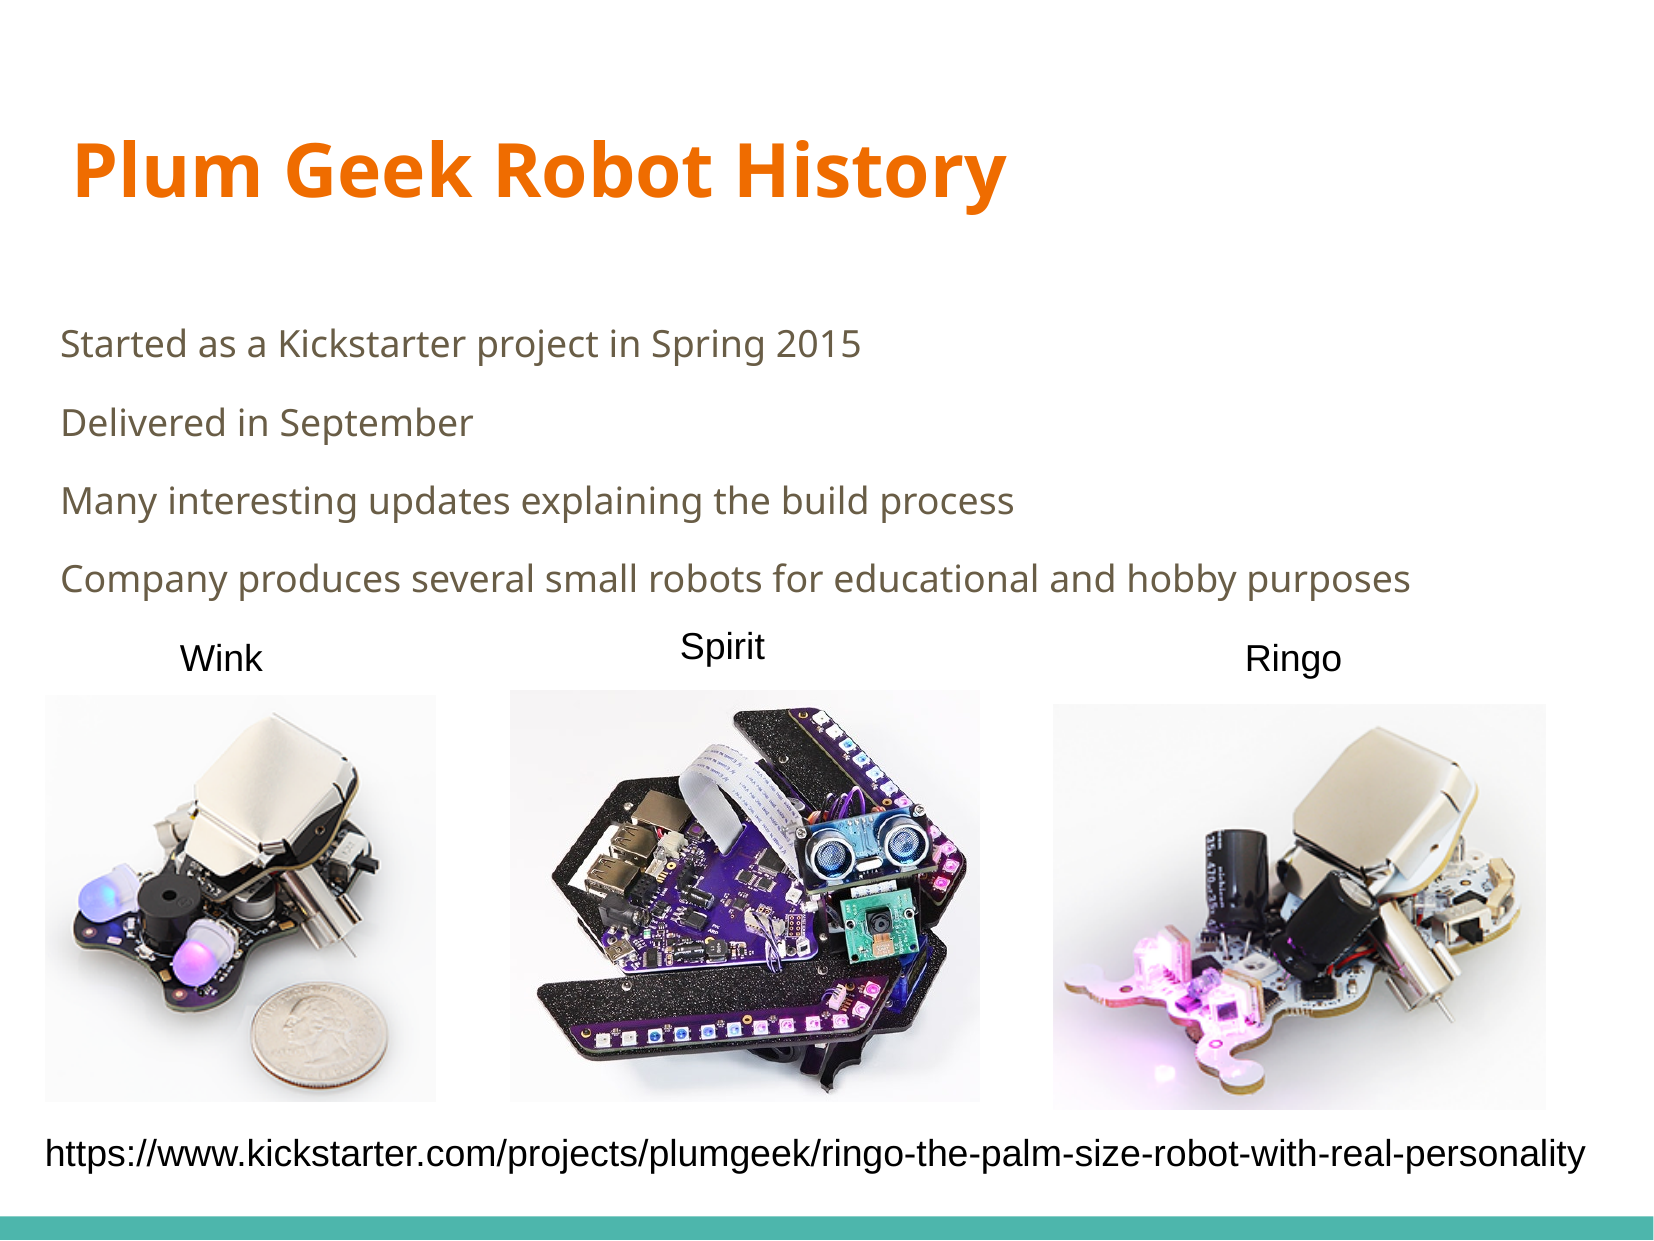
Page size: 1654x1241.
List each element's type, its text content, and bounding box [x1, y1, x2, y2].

text_box Ringo [1230, 630, 1358, 687]
picture [1053, 704, 1546, 1111]
list Started as a Kickstarter project in Spring 2015 Delivered in September Many interesting updates explaining the build process Company produces several small robots for educational and hobby purposes [45, 305, 1586, 1102]
title Plum Geek Robot History [56, 107, 1598, 278]
text_box Spirit [665, 618, 781, 676]
picture [510, 690, 980, 1102]
text_box https://www.kickstarter.com/projects/plumgeek/ringo-the-palm-size-robot-with-real-personality [30, 1125, 1602, 1182]
text_box Wink [165, 630, 278, 687]
picture [45, 695, 436, 1102]
